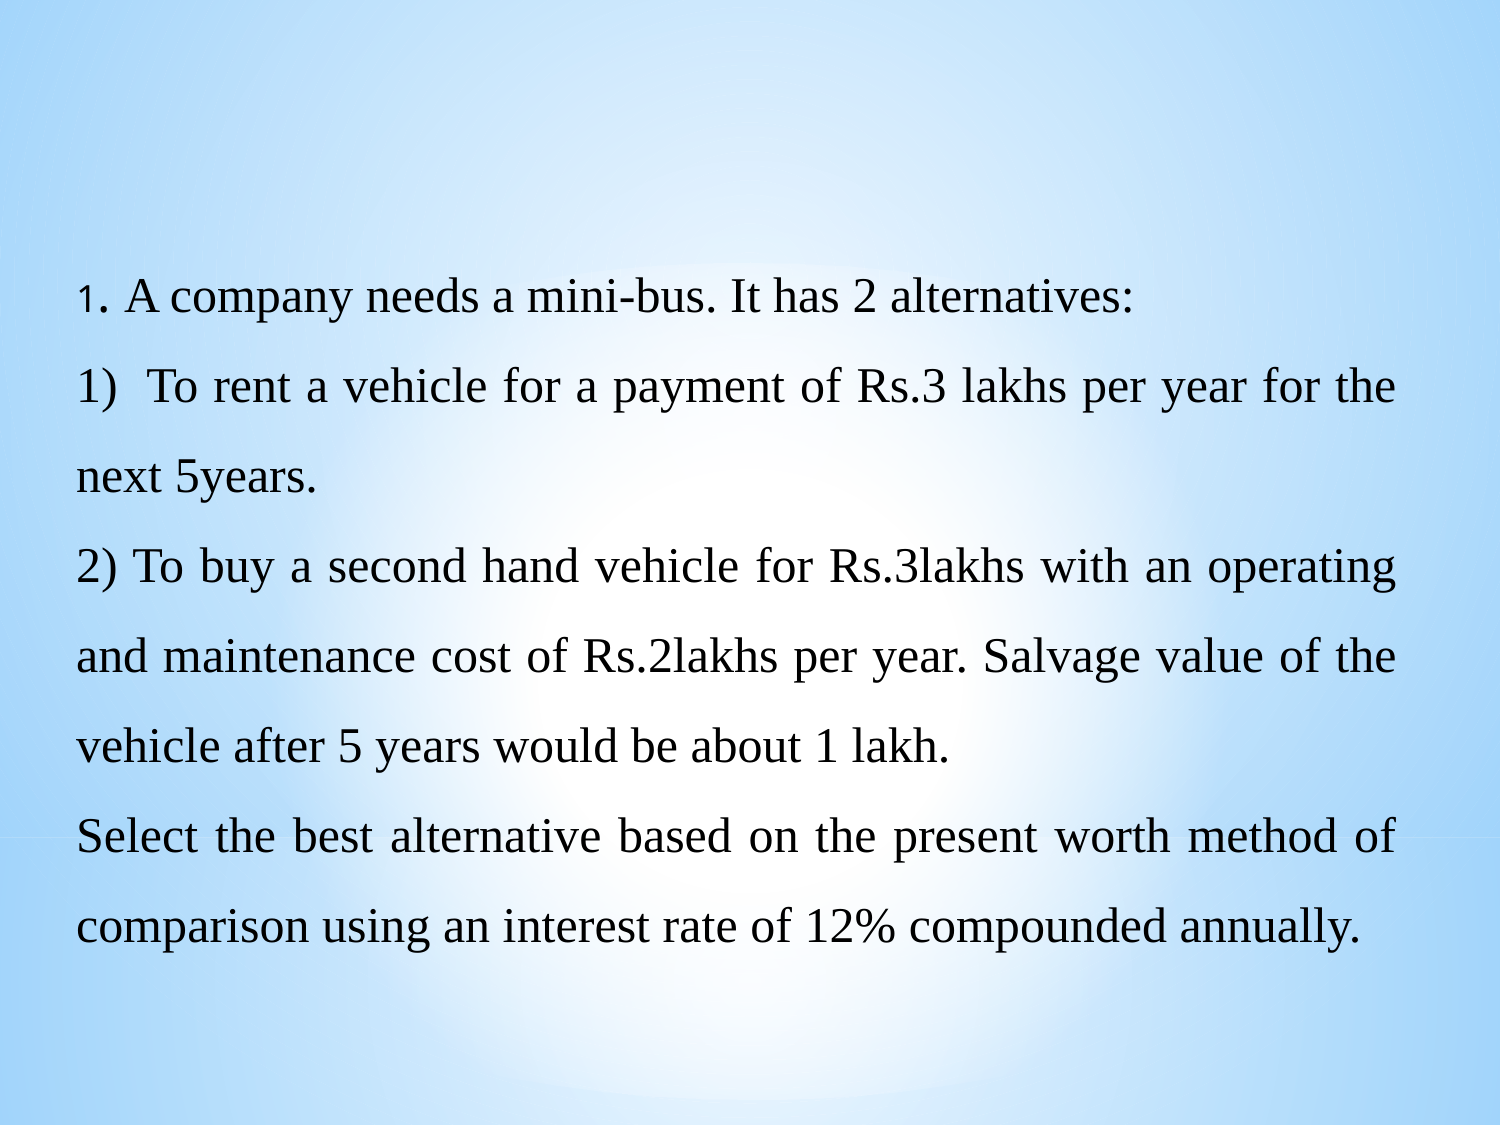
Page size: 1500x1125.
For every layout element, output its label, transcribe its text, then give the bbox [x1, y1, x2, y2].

text_box 1. A company needs a mini-bus. It has 2 alternatives: 1) To rent a vehicle for a payment of Rs.3 lakhs per year for the next 5years. 2) To buy a second hand vehicle for Rs.3lakhs with an operating and maintenance cost of Rs.2lakhs per year. Salvage value of the vehicle after 5 years would be about 1 lakh. Select the best alternative based on the present worth method of comparison using an interest rate of 12% compounded annually. [37, 224, 1413, 1095]
